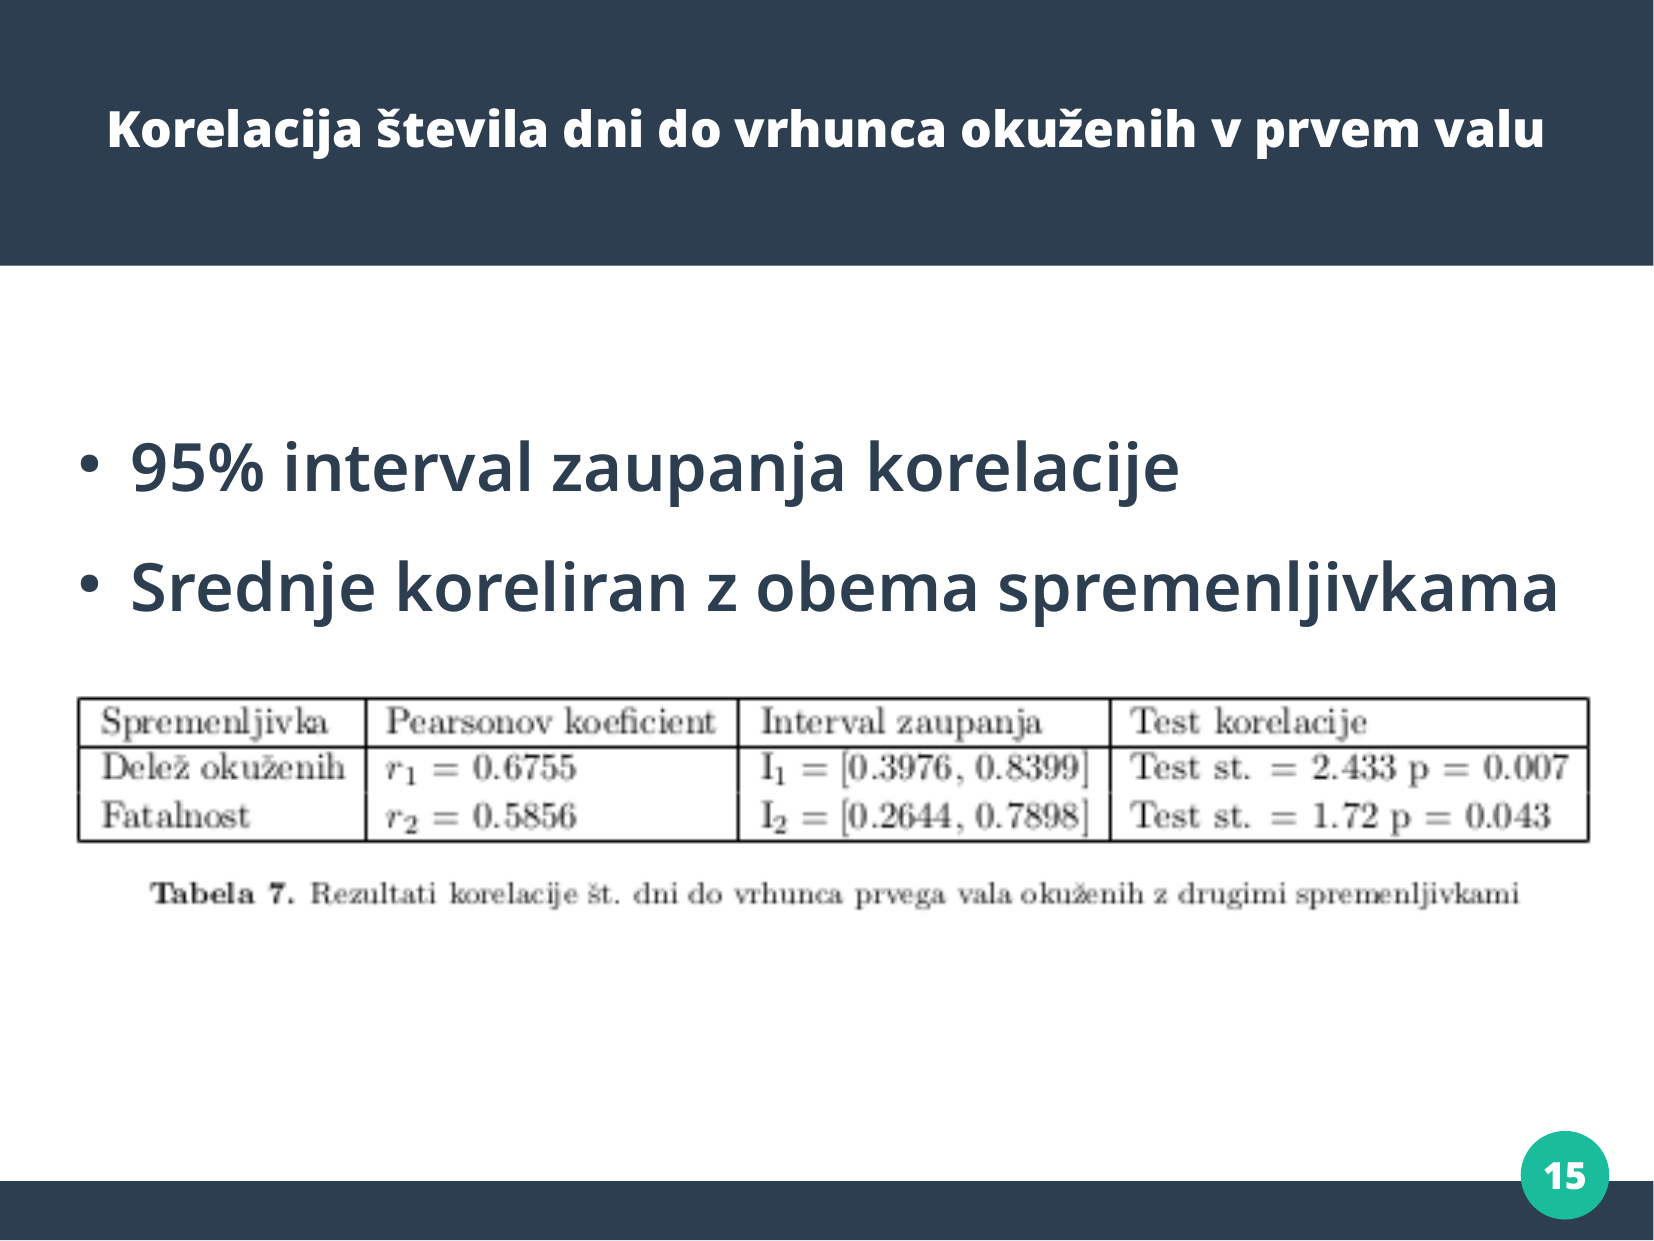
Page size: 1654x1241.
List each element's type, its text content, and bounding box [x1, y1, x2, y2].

picture [69, 689, 1606, 947]
list 95% interval zaupanja korelacije Srednje koreliran z obema spremenljivkama [60, 420, 1596, 815]
title Korelacija števila dni do vrhunca okuženih v prvem valu [59, 49, 1595, 207]
